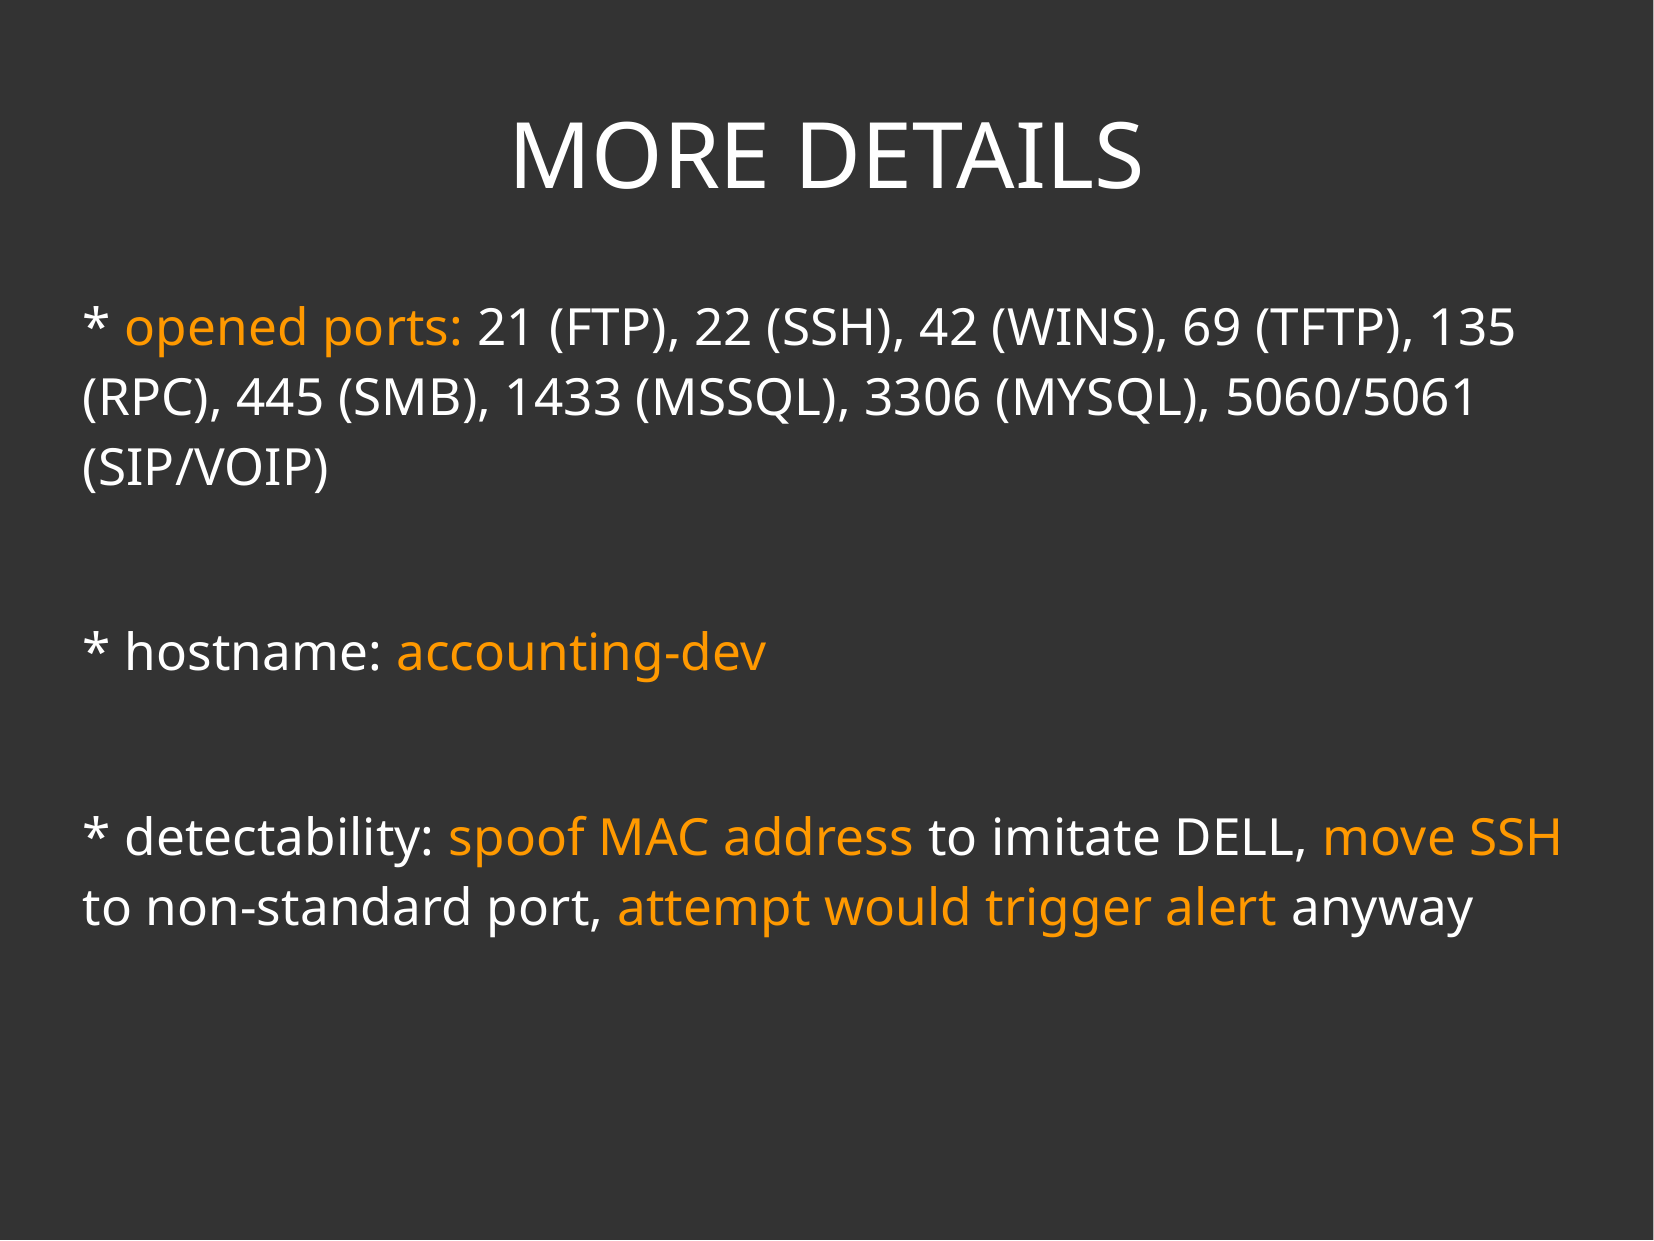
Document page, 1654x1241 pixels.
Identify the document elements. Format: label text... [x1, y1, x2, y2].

list * opened ports: 21 (FTP), 22 (SSH), 42 (WINS), 69 (TFTP), 135 (RPC), 445 (SMB), 1433 (MSSQL), 3306 (MYSQL), 5060/5061 (SIP/VOIP) * hostname: accounting-dev * detectability: spoof MAC address to imitate DELL, move SSH to non-standard port, attempt would trigger alert anyway [82, 290, 1571, 1010]
title MORE DETAILS [82, 49, 1571, 257]
